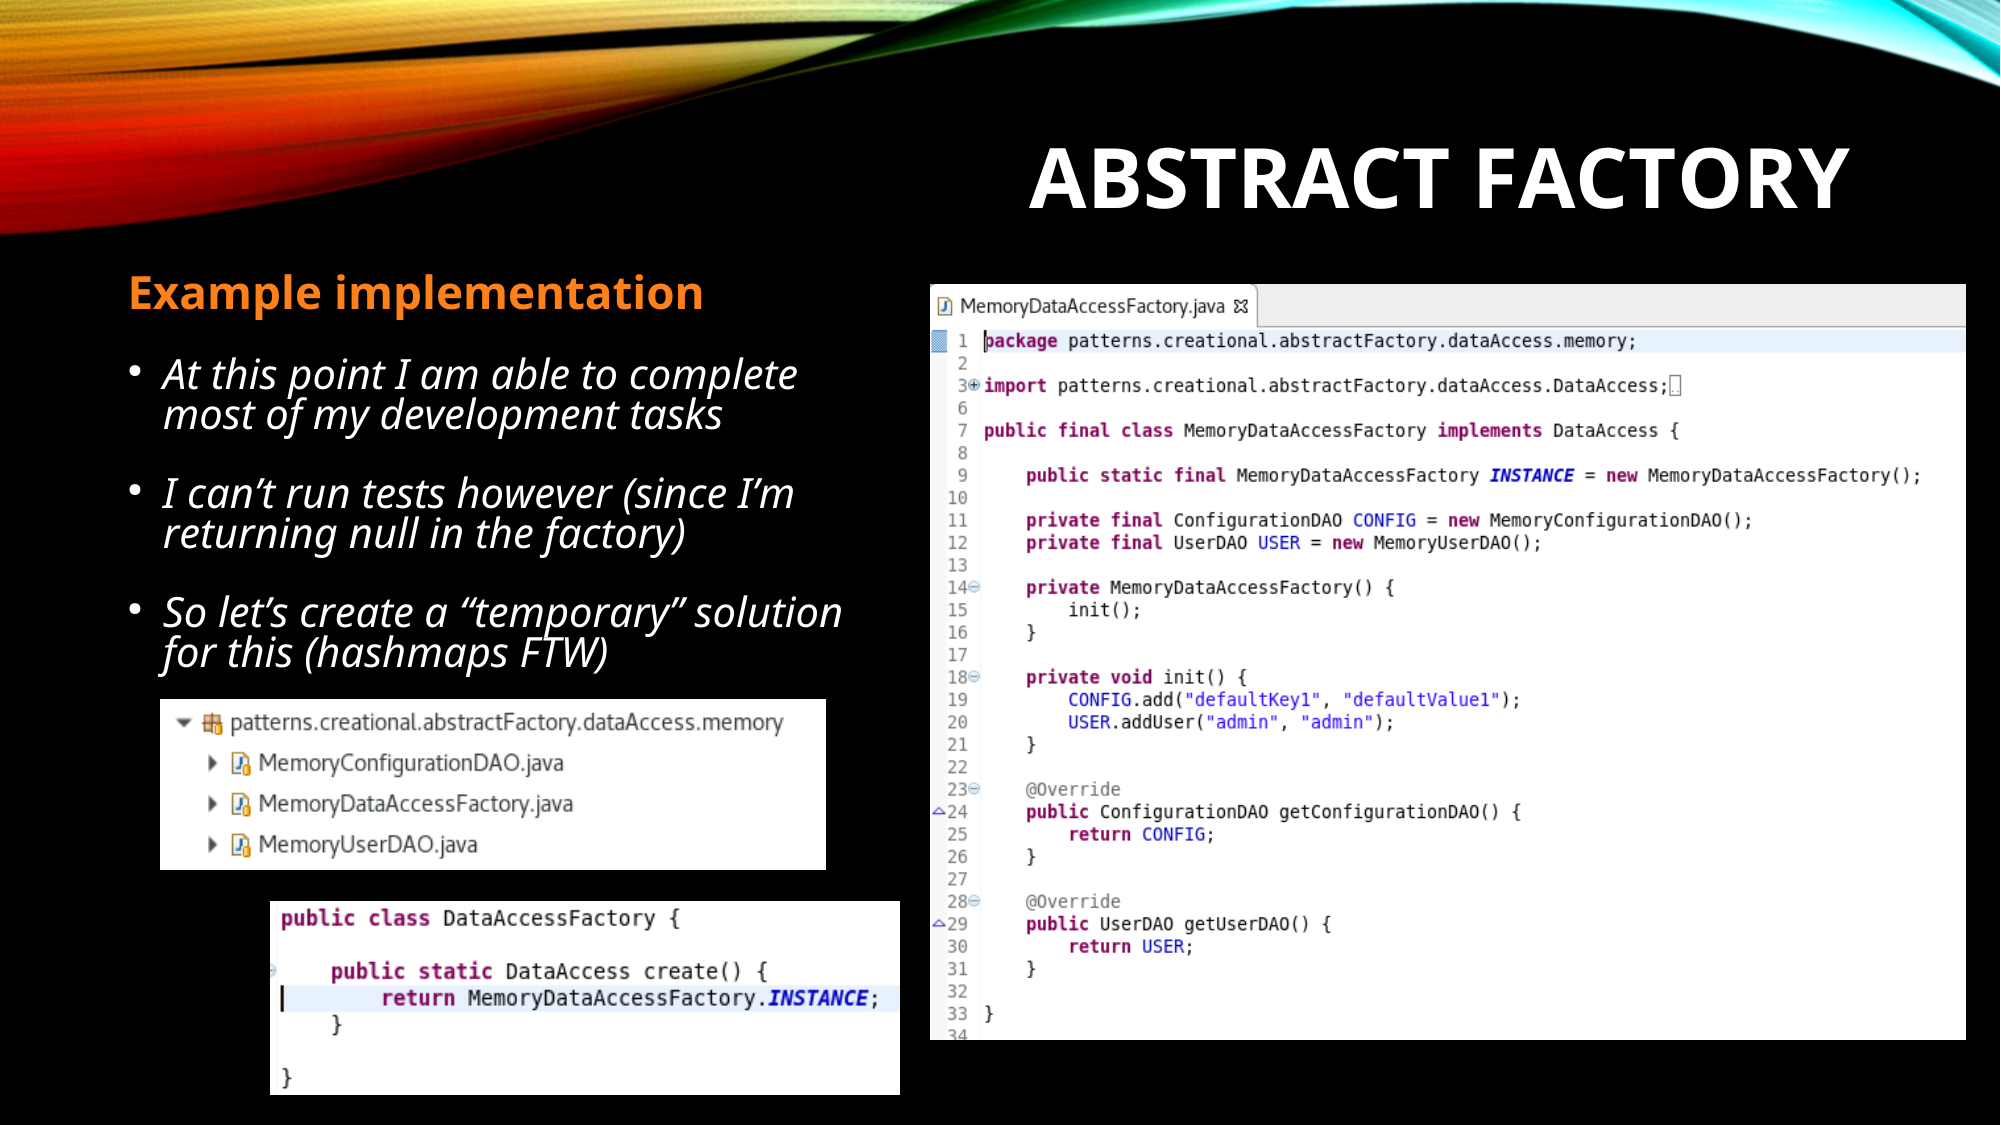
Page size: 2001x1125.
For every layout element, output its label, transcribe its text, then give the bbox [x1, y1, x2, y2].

picture [160, 699, 826, 871]
picture [270, 901, 900, 1096]
picture [930, 284, 1966, 1040]
title ABSTRACT FACTORY [474, 125, 1888, 338]
picture [0, 0, 2001, 237]
list Example implementation At this point I am able to complete most of my development tasks I can’t run tests however (since I’m returning null in the factory) So let’s create a “temporary” solution for this (hashmaps FTW) [112, 266, 916, 1081]
